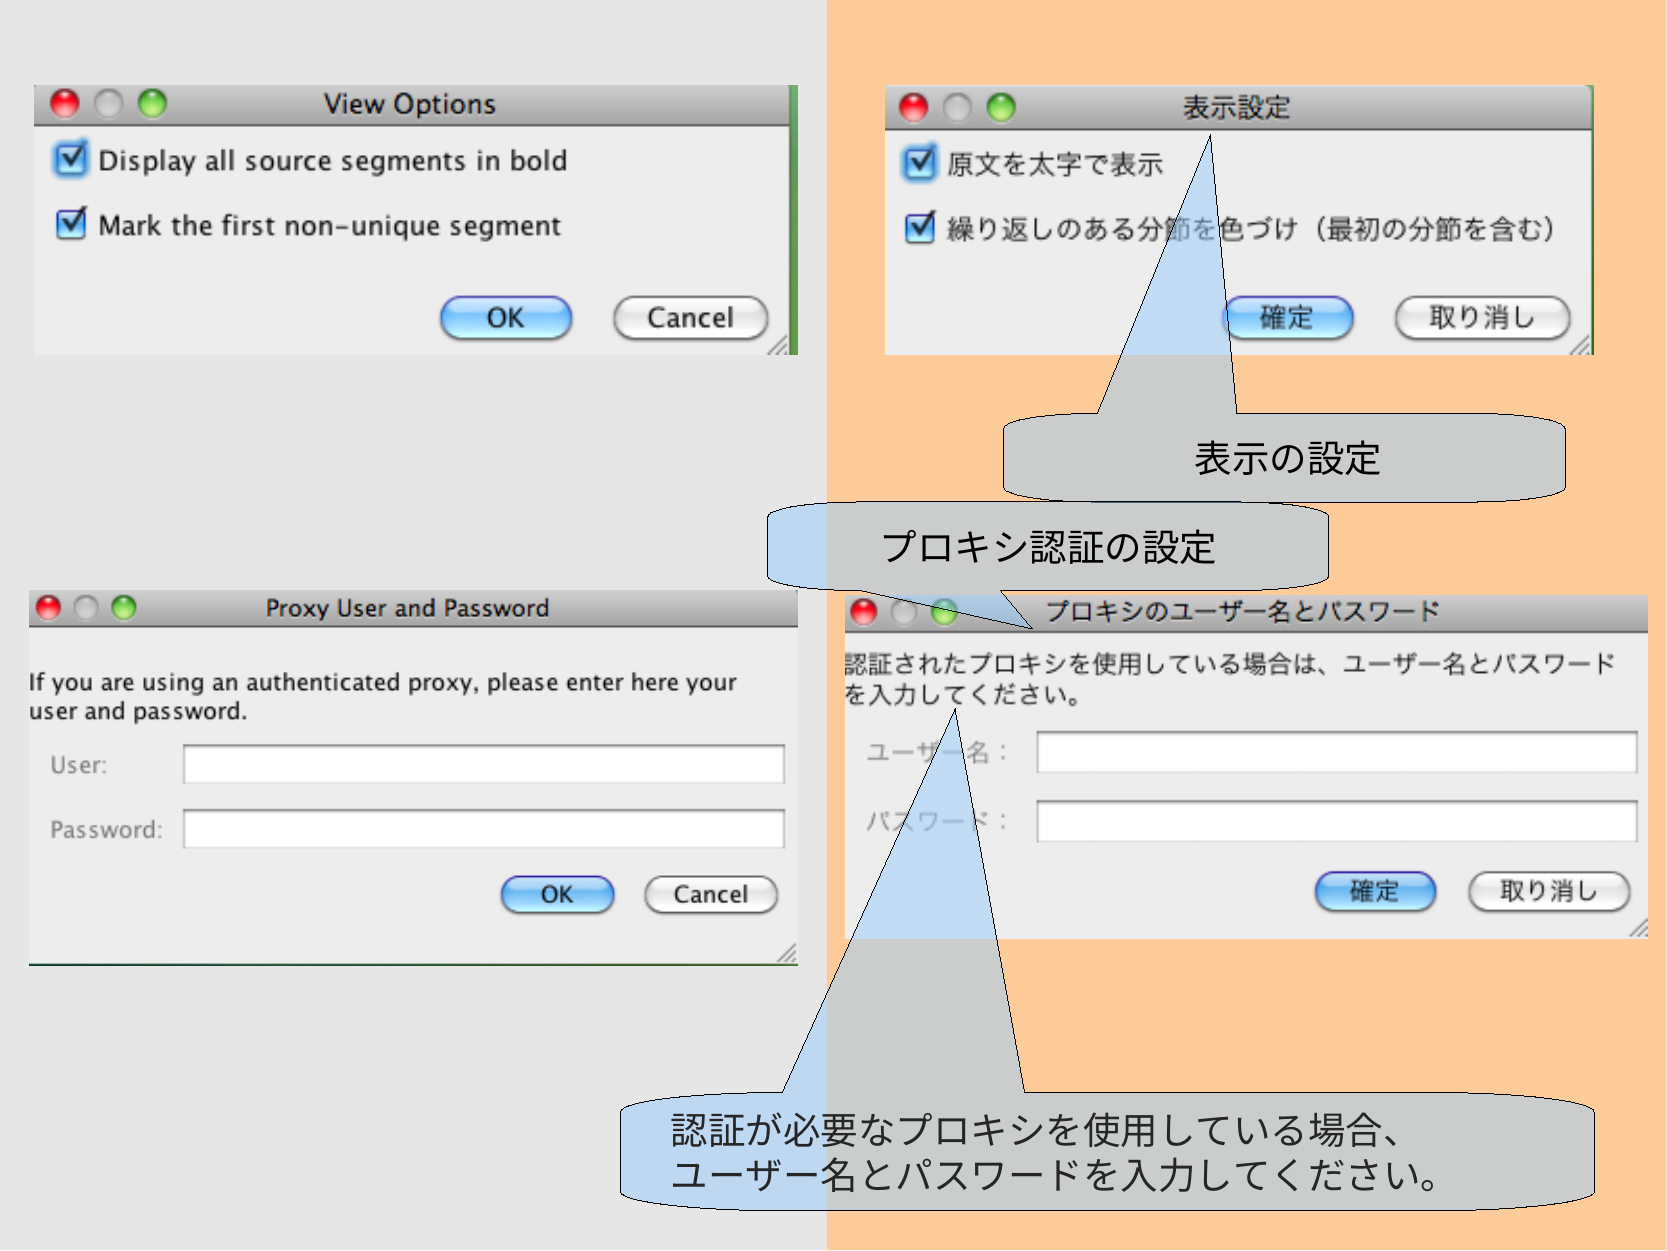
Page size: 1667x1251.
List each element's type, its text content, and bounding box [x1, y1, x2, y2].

text_box [826, 0, 1667, 1251]
text_box プロキシ認証の設定 [767, 501, 1329, 629]
text_box 表示の設定 [1003, 134, 1566, 503]
picture [34, 85, 798, 355]
text_box 認証が必要なプロキシを使用している場合、 ユーザー名とパスワードを入力してください。 [620, 708, 1595, 1211]
picture [885, 85, 1594, 355]
picture [29, 590, 798, 966]
picture [845, 595, 1648, 939]
text_box [826, 590, 876, 992]
